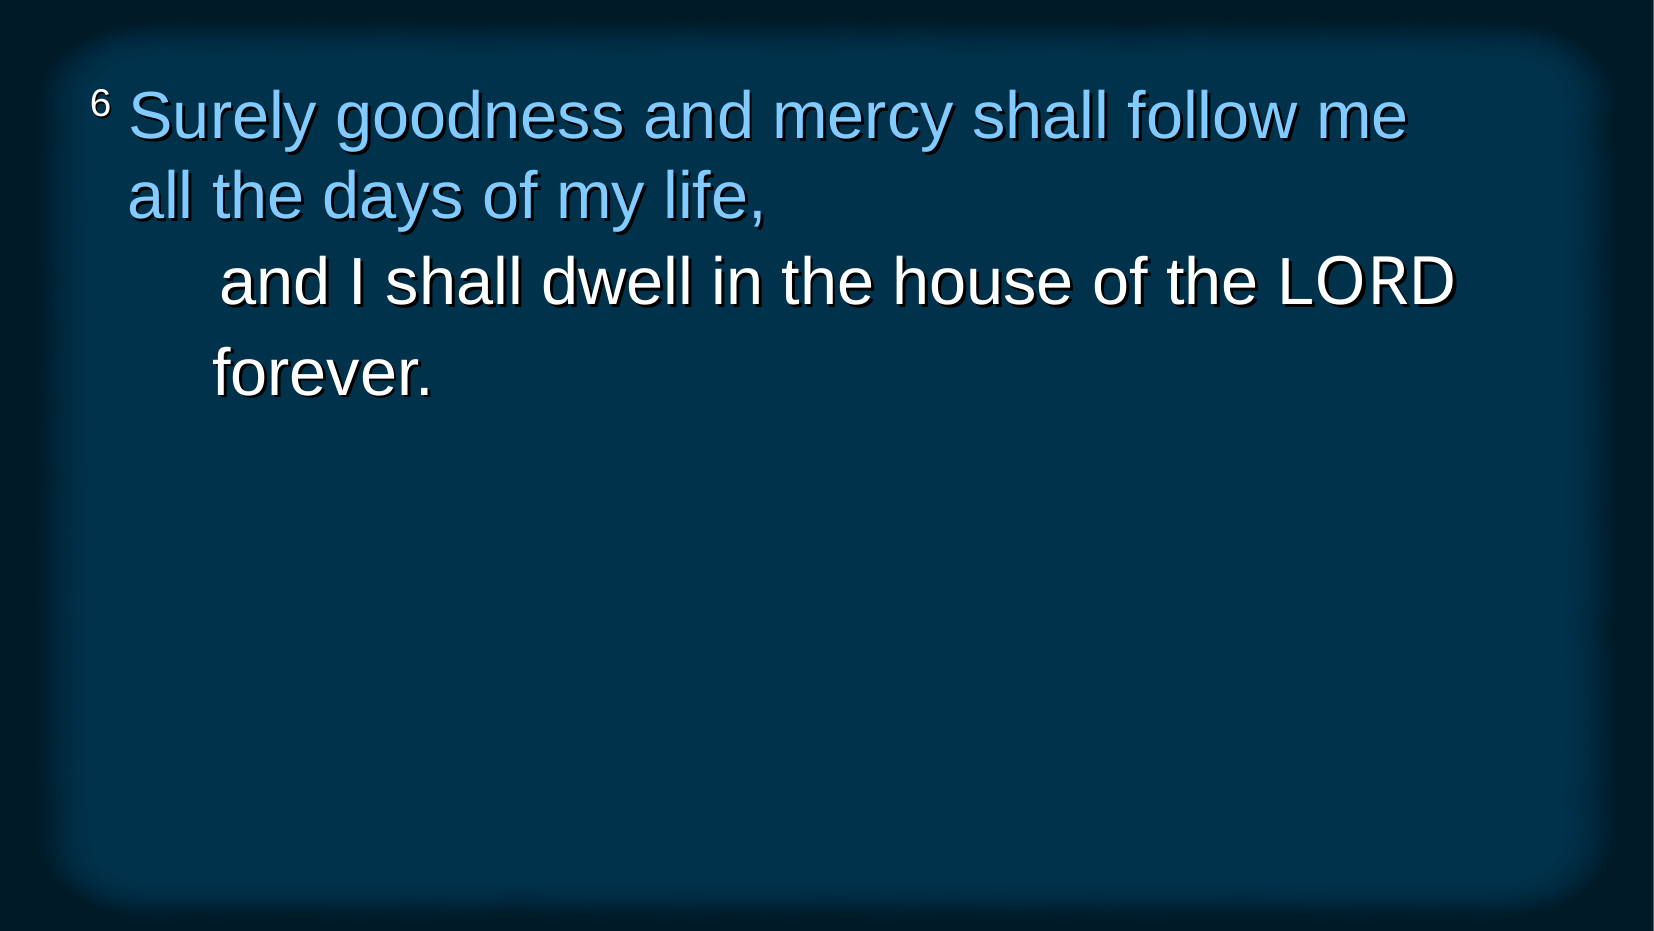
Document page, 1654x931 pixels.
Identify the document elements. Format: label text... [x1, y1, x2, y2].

picture [0, 0, 1654, 931]
text_box 6 Surely goodness and mercy shall follow me all the days of my life, and I shall dwell in the house of the LORD forever. [75, 60, 1546, 783]
